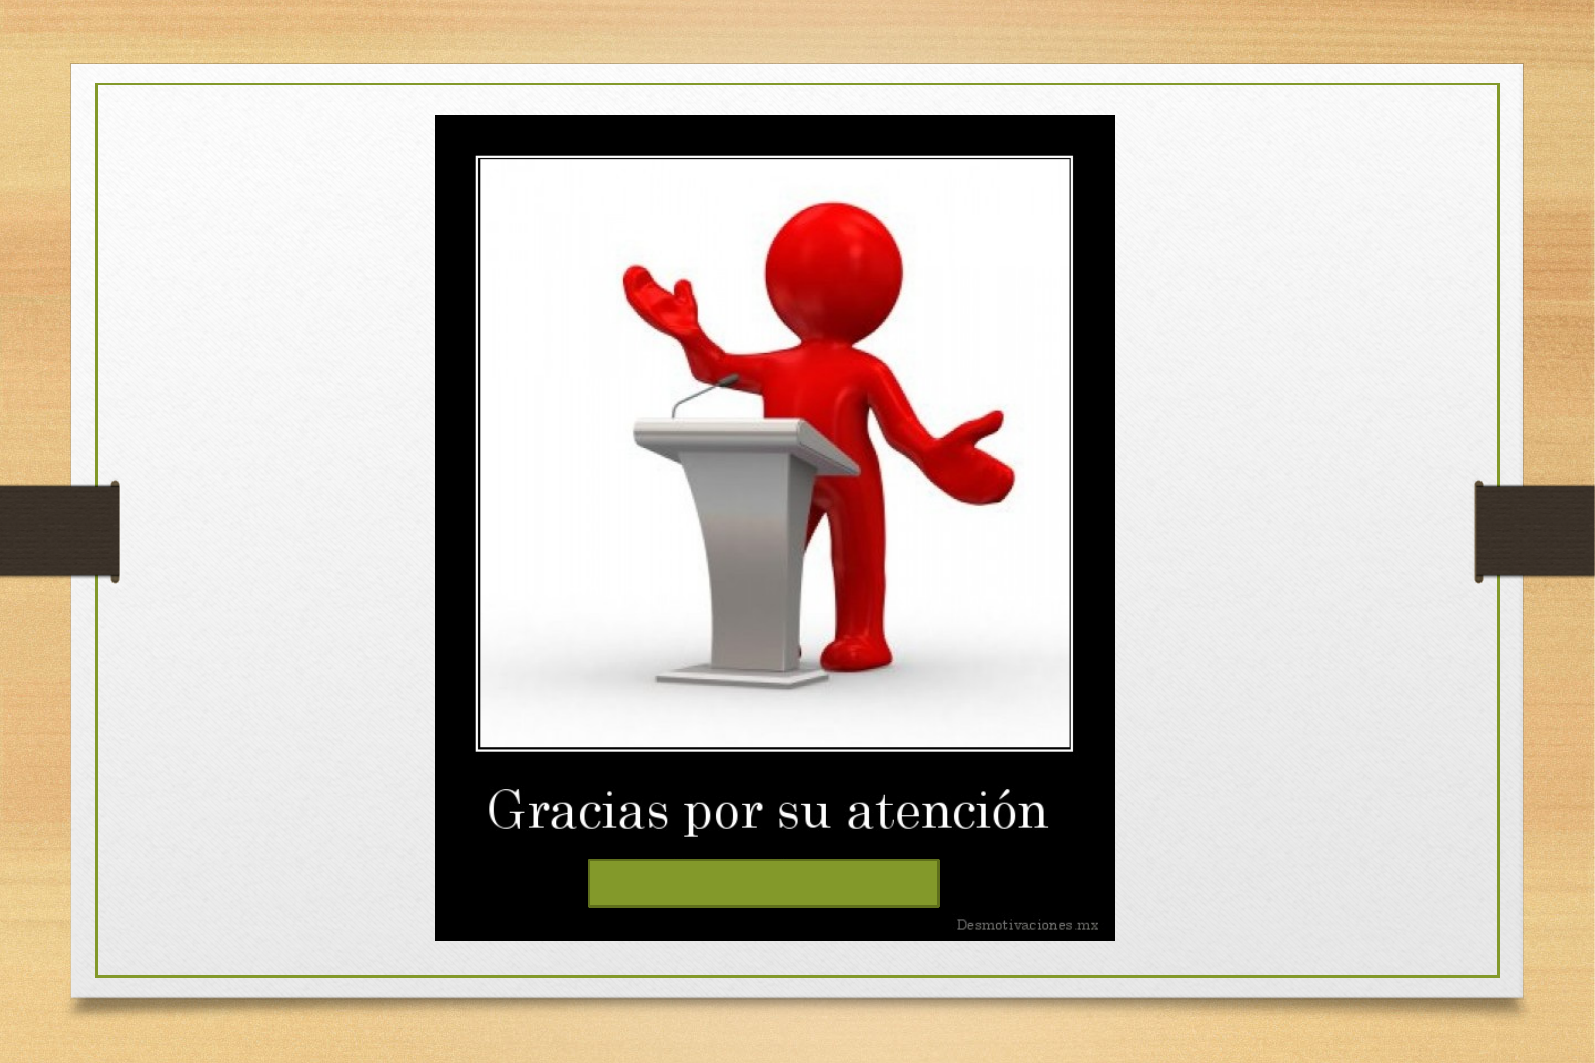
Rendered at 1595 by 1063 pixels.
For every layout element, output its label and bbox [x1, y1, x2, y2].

text_box [589, 860, 939, 907]
picture [0, 0, 1595, 1063]
